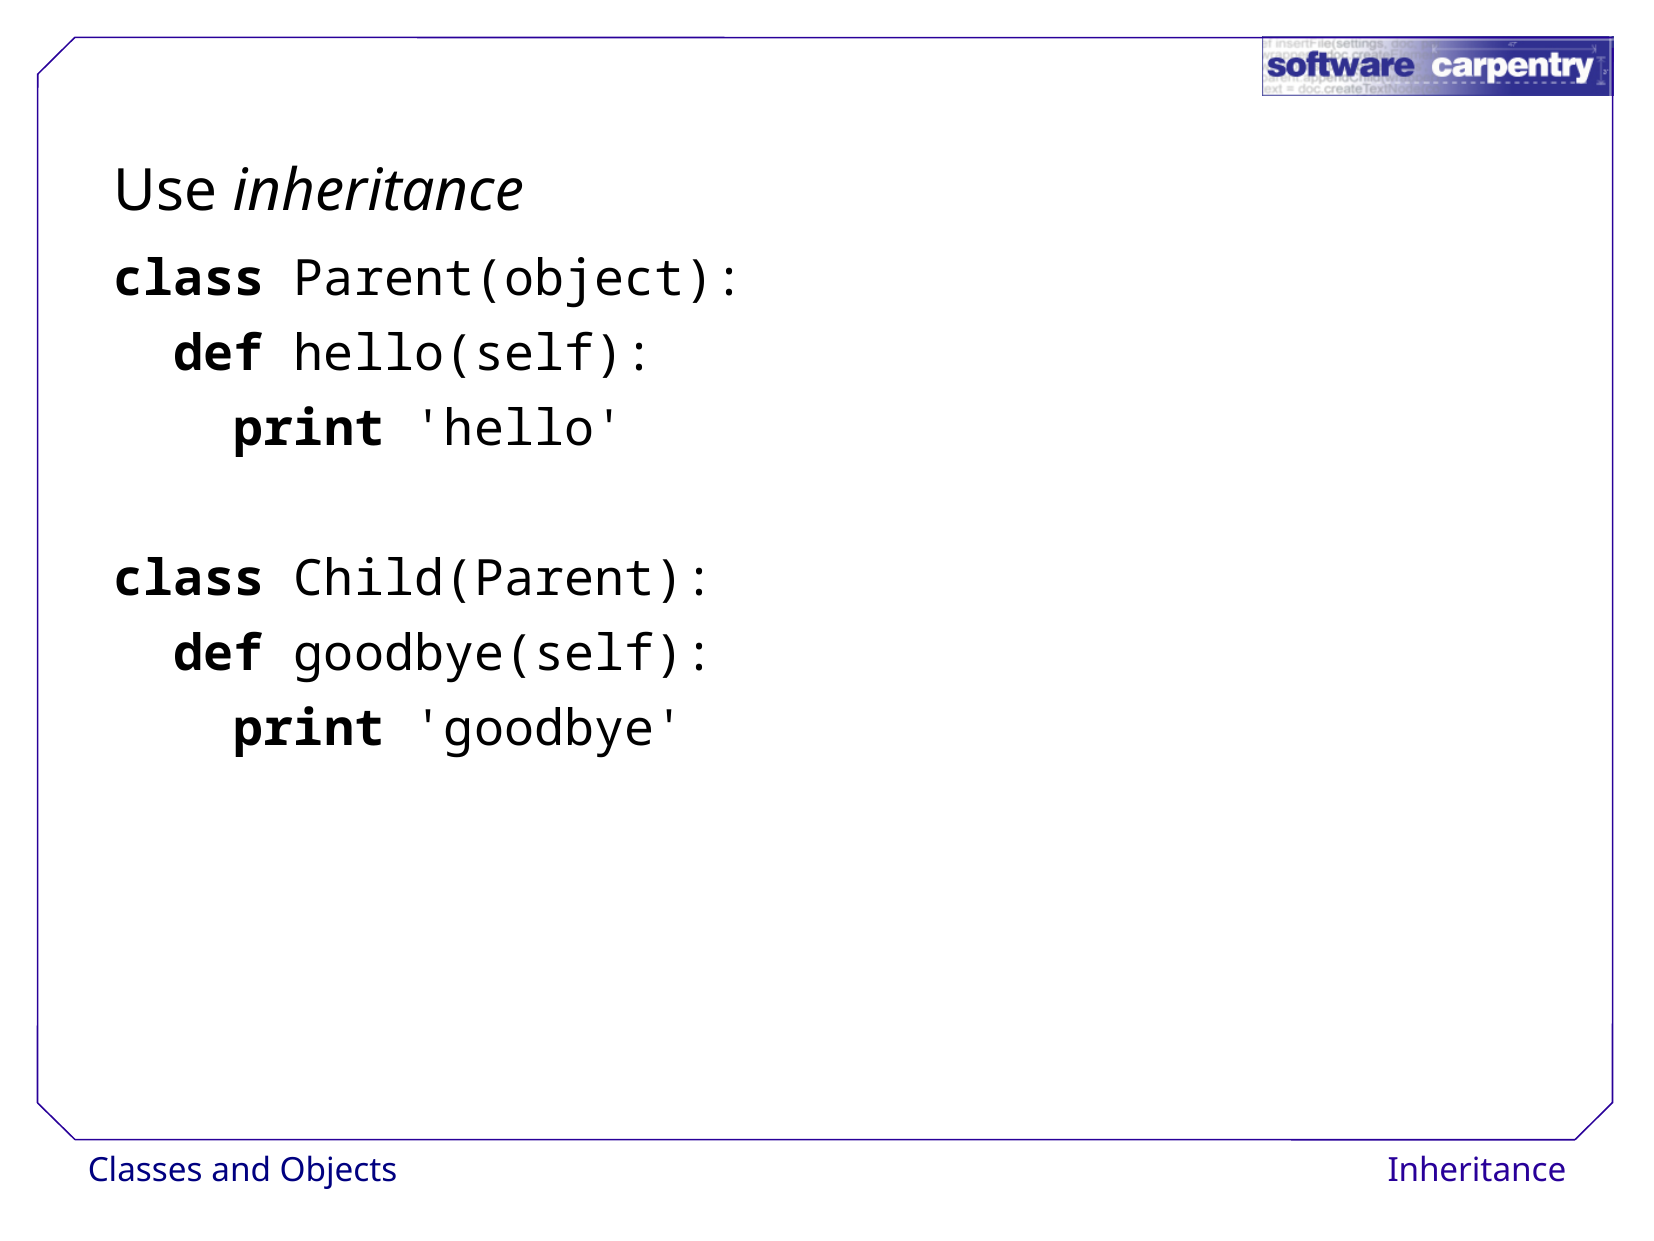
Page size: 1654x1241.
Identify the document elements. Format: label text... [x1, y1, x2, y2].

picture [1262, 36, 1614, 96]
text_box Use inheritance [99, 109, 1517, 231]
text_box class Parent(object): def hello(self): print 'hello' class Child(Parent): def goodbye(self): print 'goodbye' [99, 223, 808, 764]
